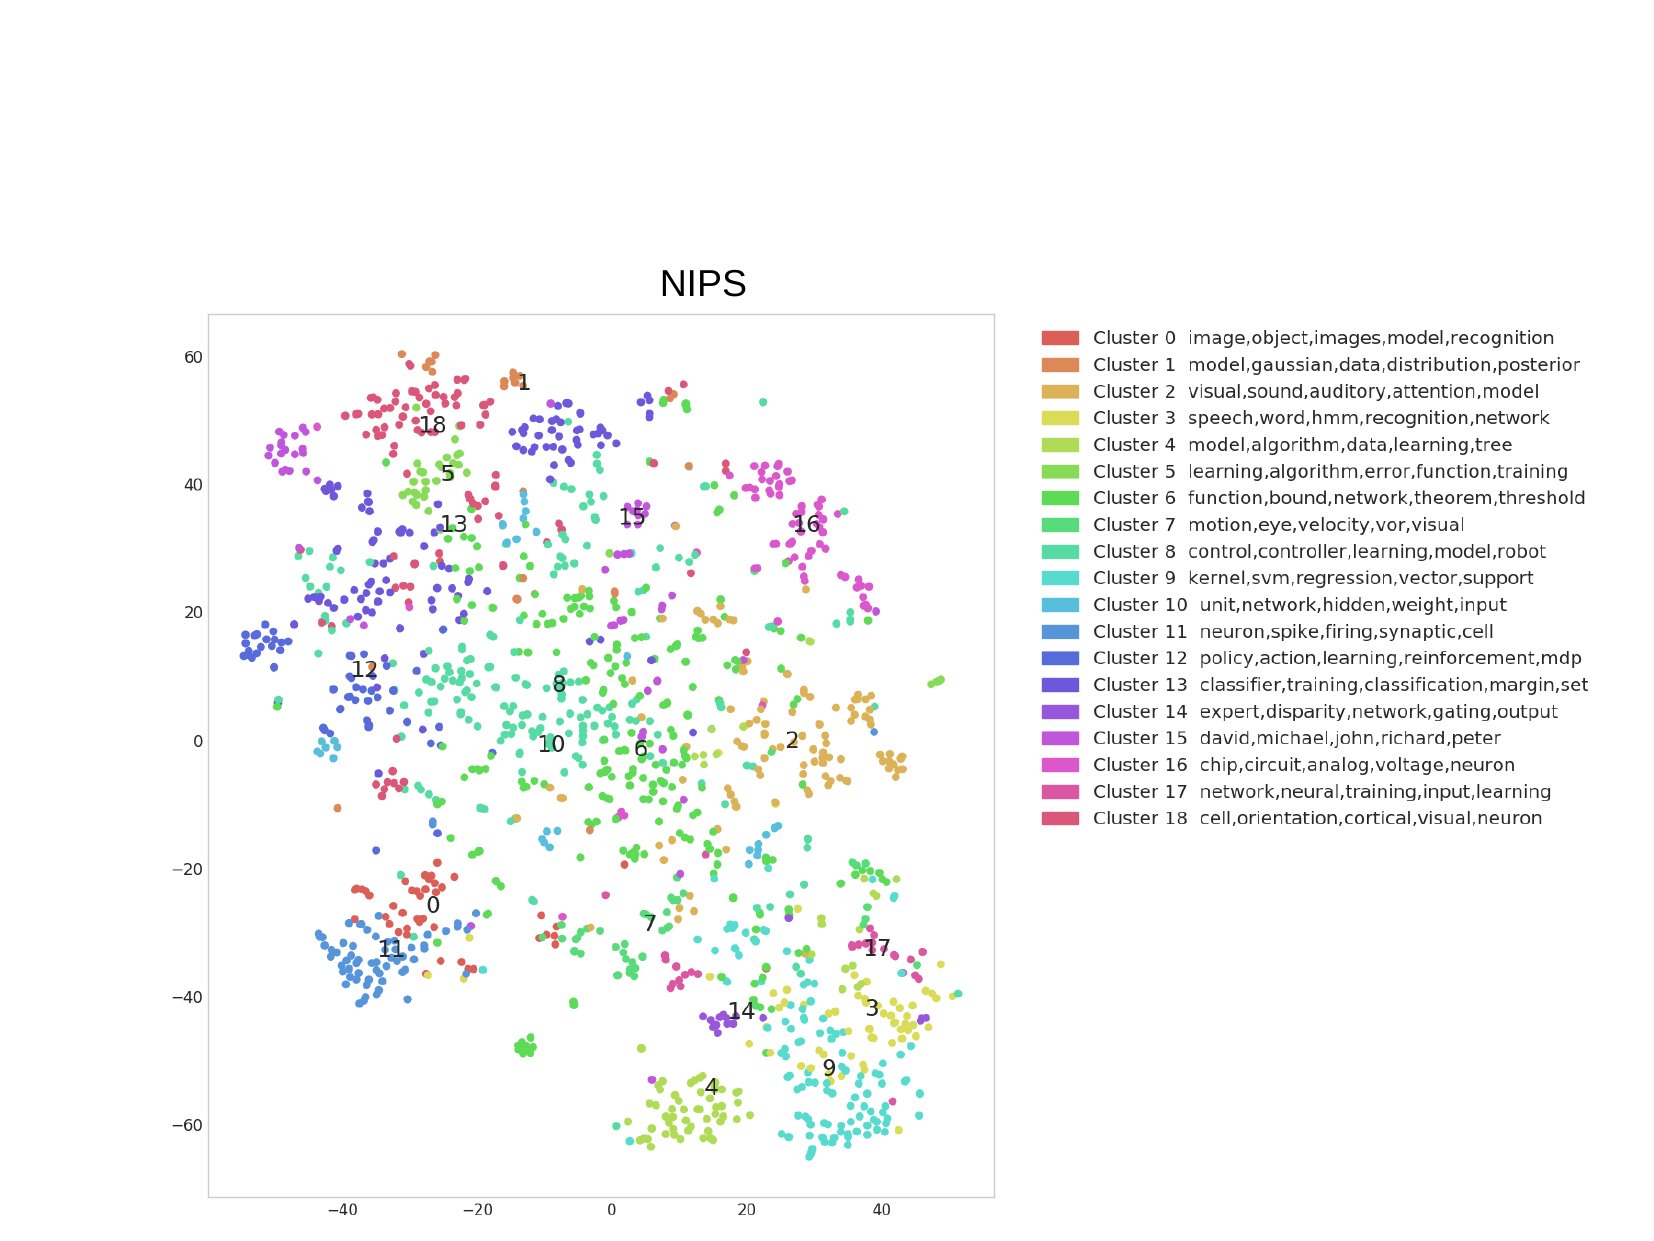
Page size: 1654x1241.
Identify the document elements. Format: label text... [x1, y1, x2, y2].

text_box NIPS [645, 255, 763, 312]
picture [1, 203, 1654, 1241]
